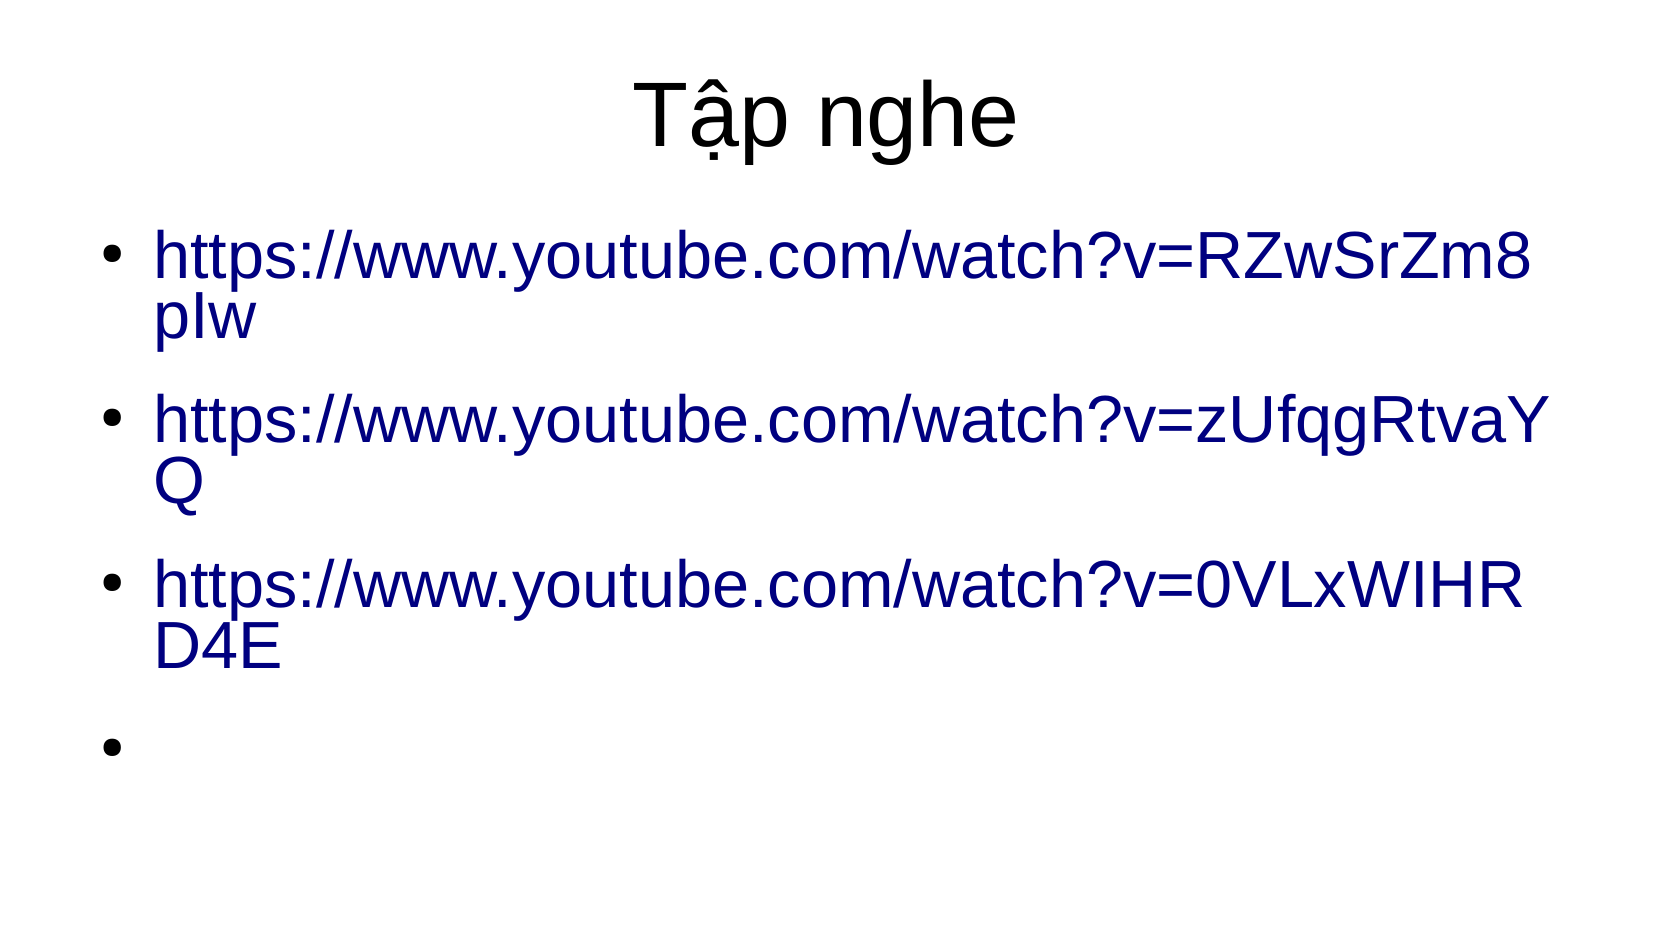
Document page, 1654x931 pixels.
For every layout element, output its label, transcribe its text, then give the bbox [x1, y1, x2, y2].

list https://www.youtube.com/watch?v=RZwSrZm8pIw https://www.youtube.com/watch?v=zUfqgRtvaYQ https://www.youtube.com/watch?v=0VLxWIHRD4E [82, 217, 1571, 758]
title Tập nghe [82, 37, 1571, 193]
